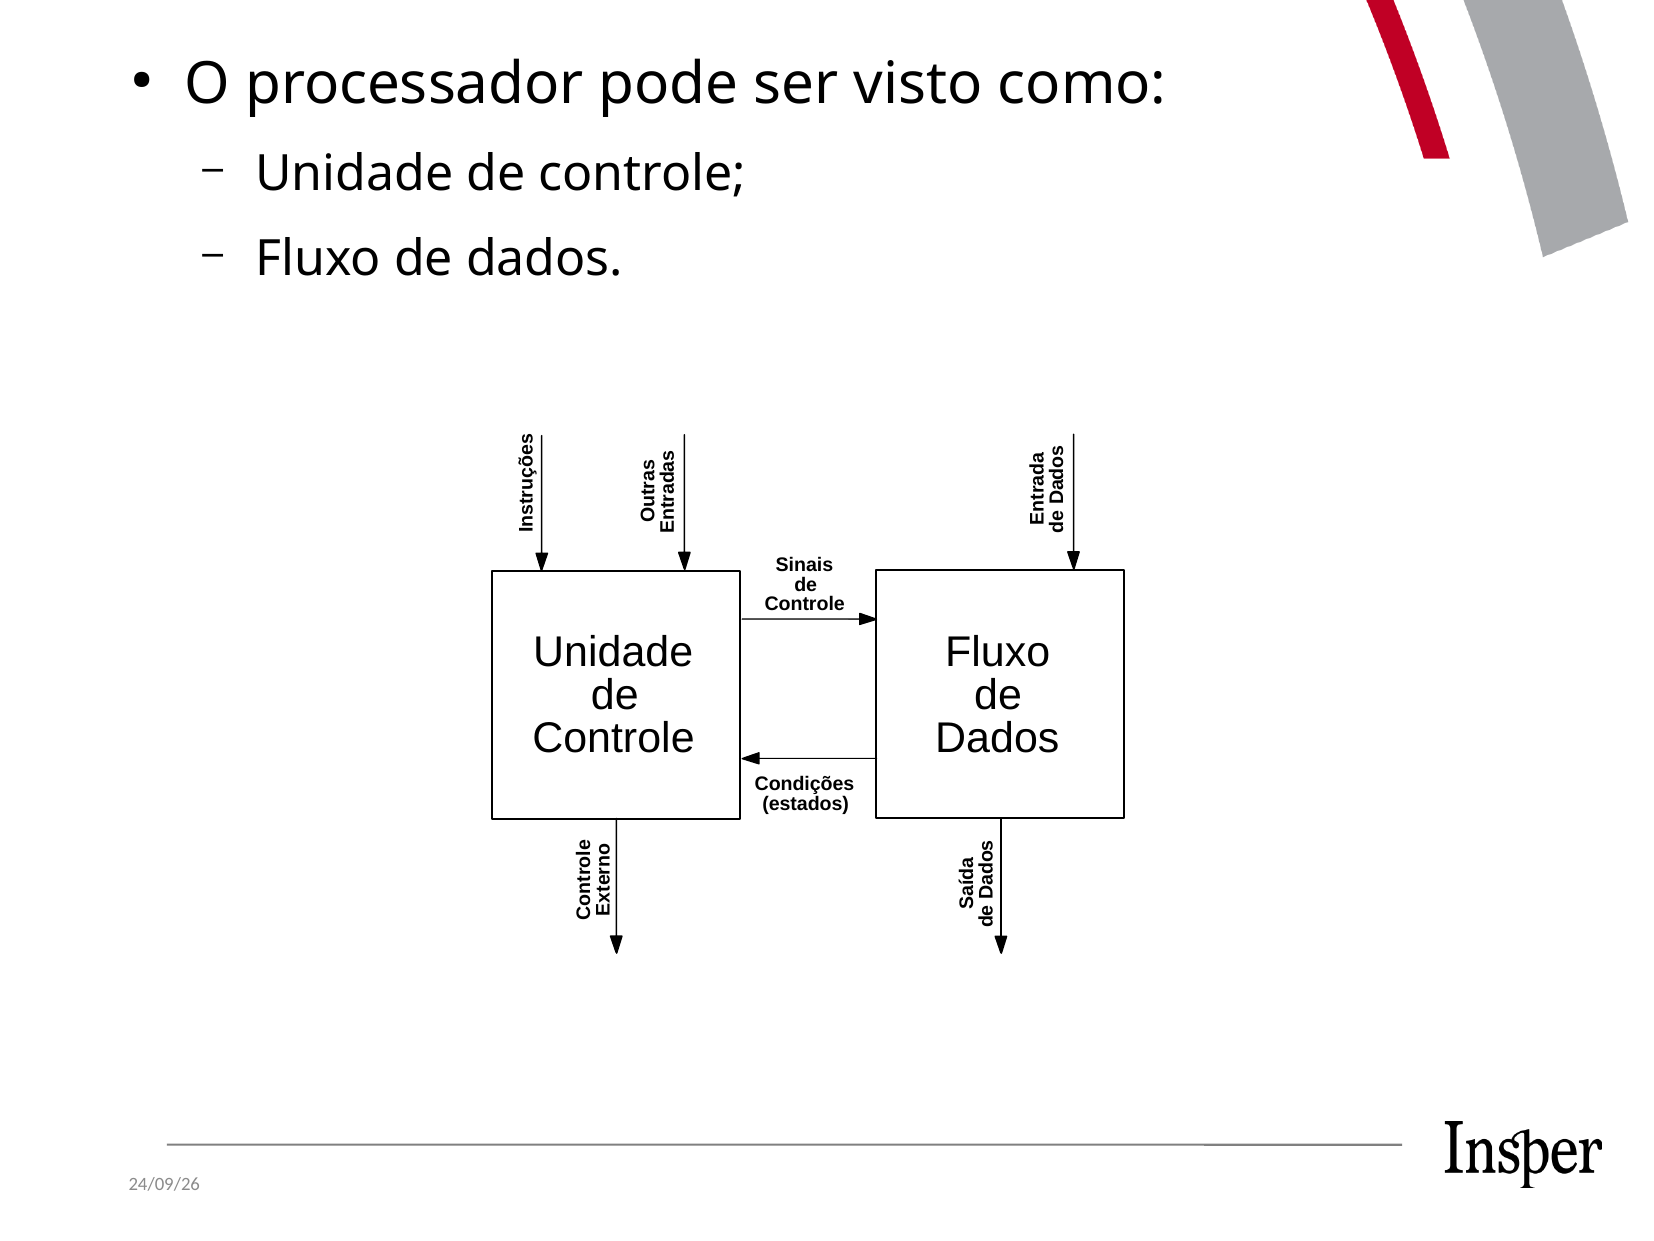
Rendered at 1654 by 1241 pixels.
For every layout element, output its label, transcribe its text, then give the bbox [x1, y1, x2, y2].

picture [474, 416, 1142, 971]
list O processador pode ser visto como: Unidade de controle; Fluxo de dados. [113, 53, 1540, 1134]
